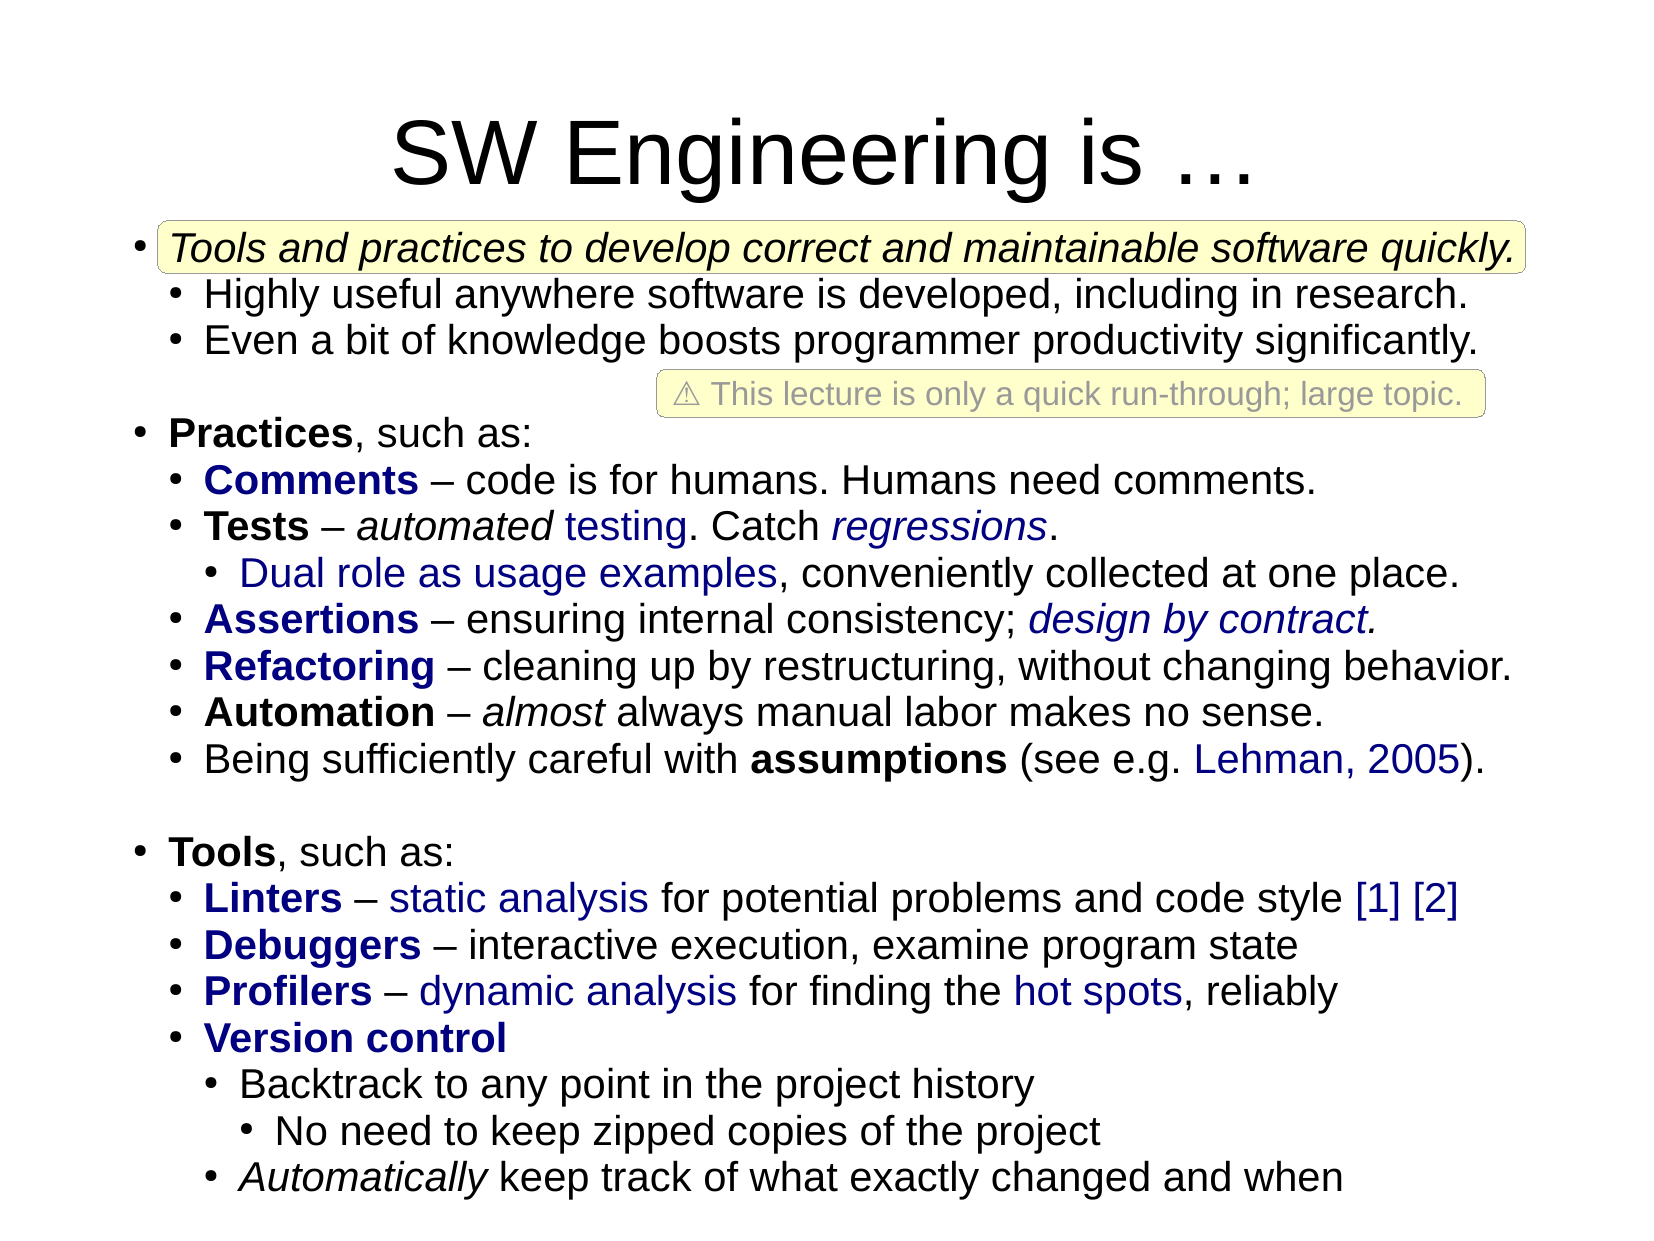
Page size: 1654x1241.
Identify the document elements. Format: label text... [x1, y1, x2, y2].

text_box ⚠ This lecture is only a quick run-through; large topic. [656, 367, 1480, 421]
text_box Tools and practices to develop correct and maintainable software quickly. Highly useful anywhere software is developed, including in research. Even a bit of knowledge boosts programmer productivity significantly. Practices, such as: Comments – code is for humans. Humans need comments. Tests – automated testing. Catch regressions. Dual role as usage examples, conveniently collected at one place. Assertions – ensuring internal consistency; design by contract. Refactoring – cleaning up by restructuring, without changing behavior. Automation – almost always manual labor makes no sense. Being sufficiently careful with assumptions (see e.g. Lehman, 2005). Tools, such as: Linters – static analysis for potential problems and code style [1] [2] Debuggers – interactive execution, examine program state Profilers – dynamic analysis for finding the hot spots, reliably Version control Backtrack to any point in the project history No need to keep zipped copies of the project Automatically keep track of what exactly changed and when [82, 216, 1561, 1219]
title SW Engineering is … [82, 49, 1571, 257]
